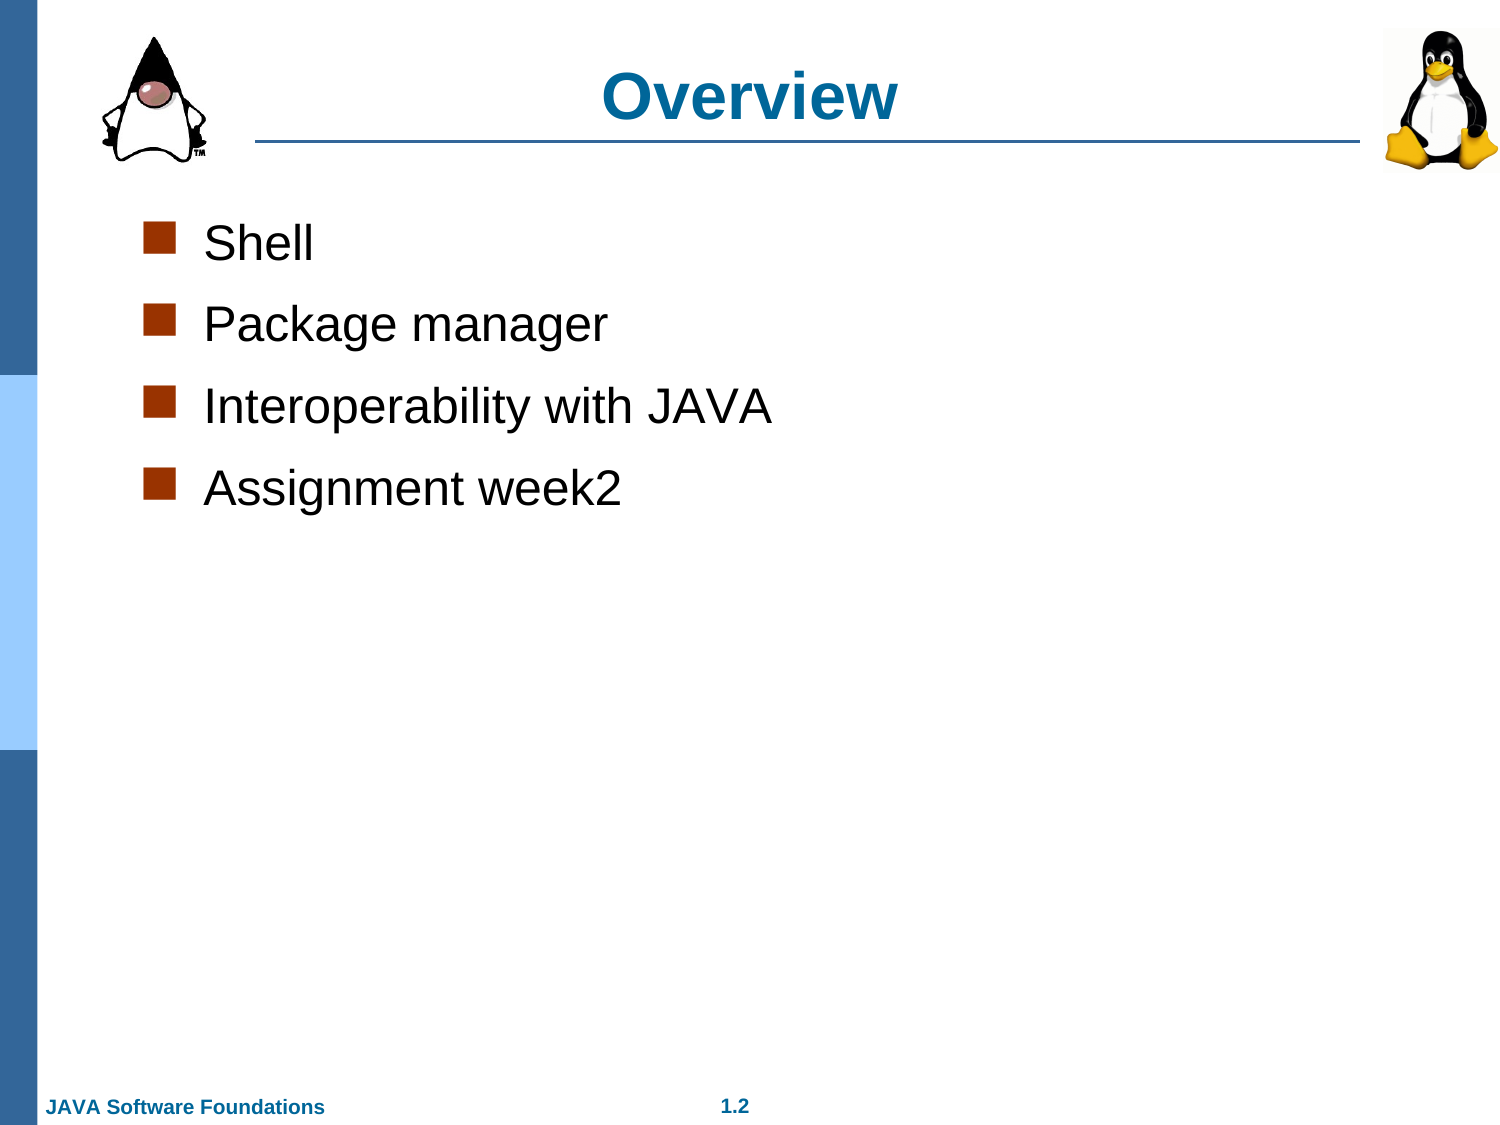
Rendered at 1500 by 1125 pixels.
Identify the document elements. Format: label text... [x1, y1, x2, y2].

picture [54, 0, 255, 200]
picture [1383, 28, 1500, 173]
list Shell Package manager Interoperability with JAVA Assignment week2 [132, 202, 1483, 1041]
title Overview [75, 44, 1426, 141]
